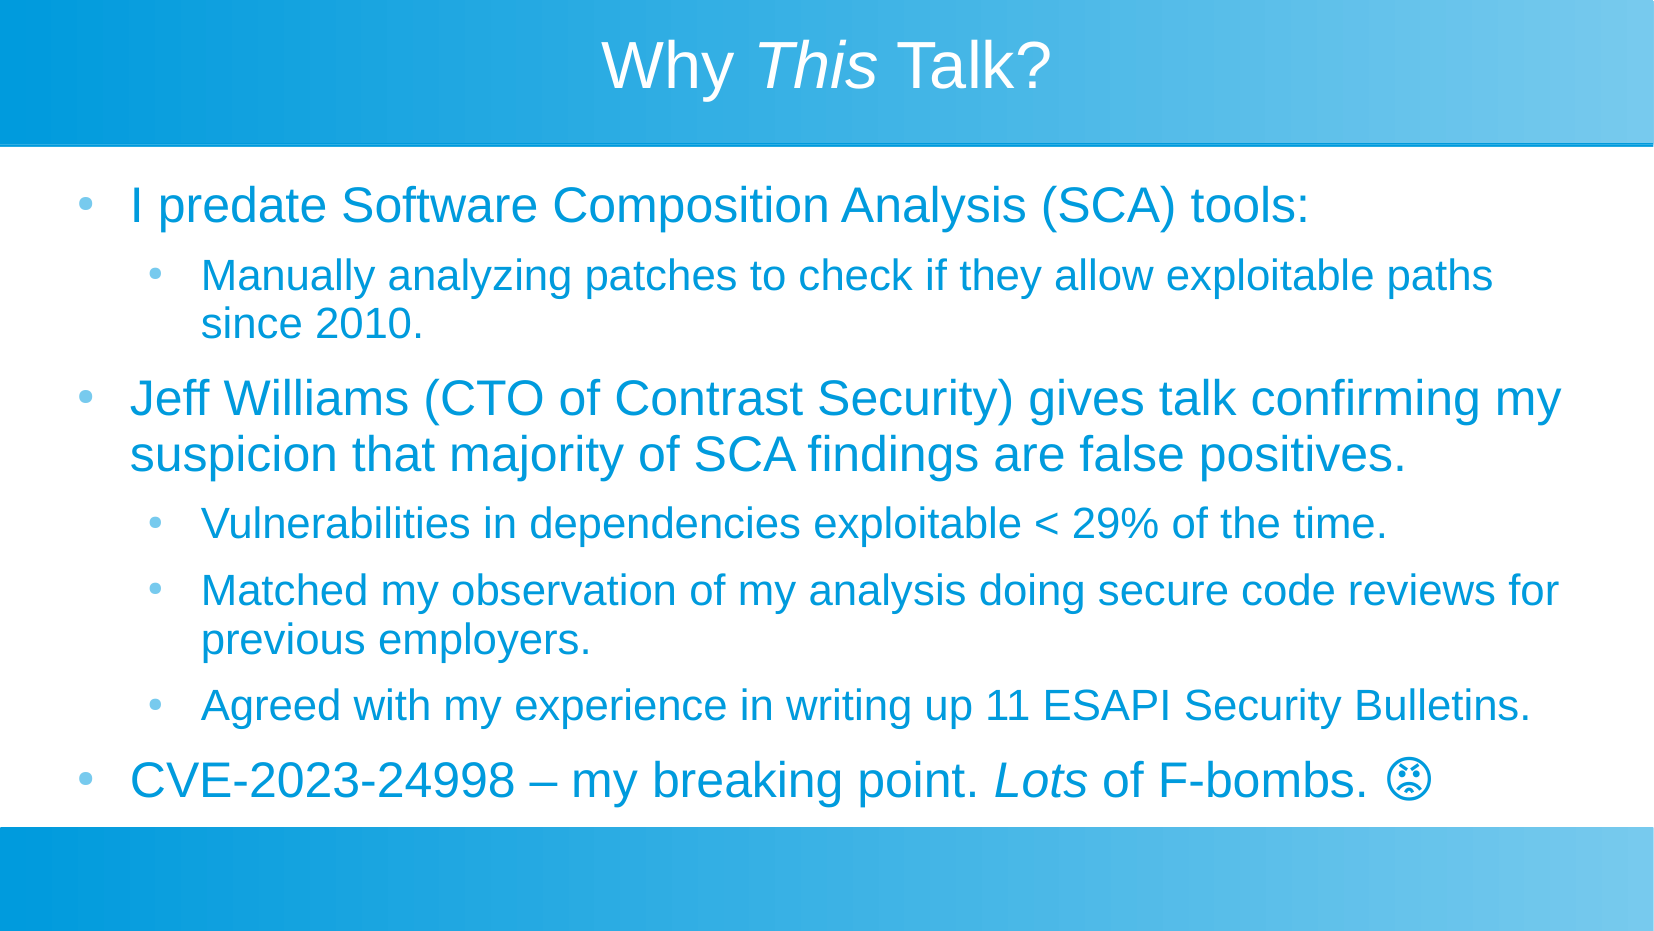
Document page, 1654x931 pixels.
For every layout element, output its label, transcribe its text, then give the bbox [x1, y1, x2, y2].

list I predate Software Composition Analysis (SCA) tools: Manually analyzing patches to check if they allow exploitable paths since 2010. Jeff Williams (CTO of Contrast Security) gives talk confirming my suspicion that majority of SCA findings are false positives. Vulnerabilities in dependencies exploitable < 29% of the time. Matched my observation of my analysis doing secure code reviews for previous employers. Agreed with my experience in writing up 11 ESAPI Security Bulletins. CVE-2023-24998 – my breaking point. Lots of F-bombs. 😡 [59, 177, 1595, 768]
title Why This Talk? [59, 8, 1595, 122]
